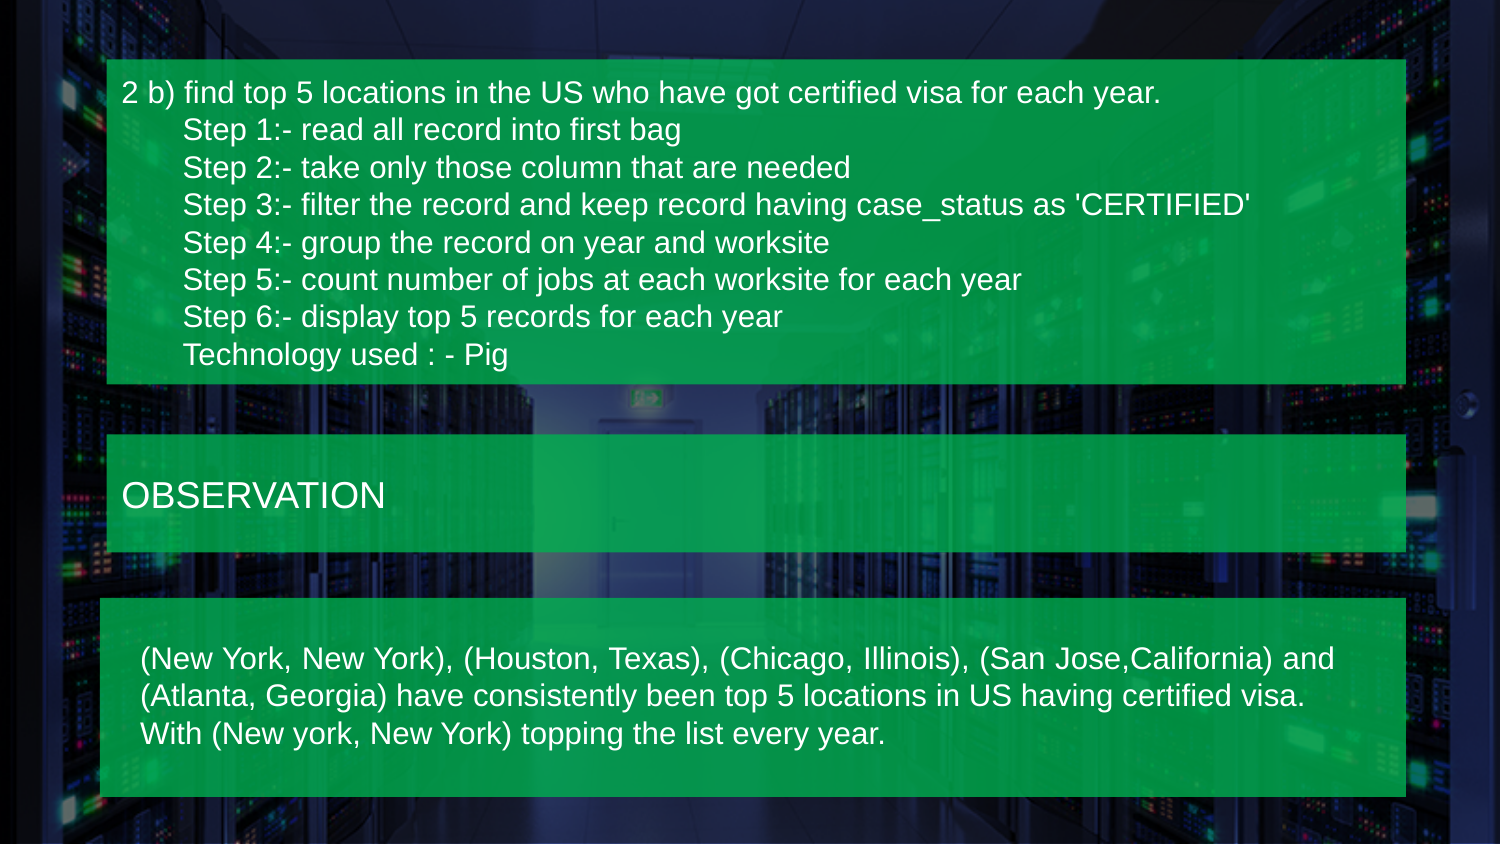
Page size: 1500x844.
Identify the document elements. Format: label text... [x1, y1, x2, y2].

text_box (New York, New York), (Houston, Texas), (Chicago, Illinois), (San Jose,California) and (Atlanta, Georgia) have consistently been top 5 locations in US having certified visa. With (New york, New York) topping the list every year. [125, 593, 1388, 758]
text_box OBSERVATION [107, 434, 1406, 552]
text_box 2 b) find top 5 locations in the US who have got certified visa for each year. Step 1:- read all record into first bag Step 2:- take only those column that are needed Step 3:- filter the record and keep record having case_status as 'CERTIFIED' Step 4:- group the record on year and worksite Step 5:- count number of jobs at each worksite for each year Step 6:- display top 5 records for each year Technology used : - Pig [107, 59, 1406, 384]
text_box [0, 0, 1500, 844]
